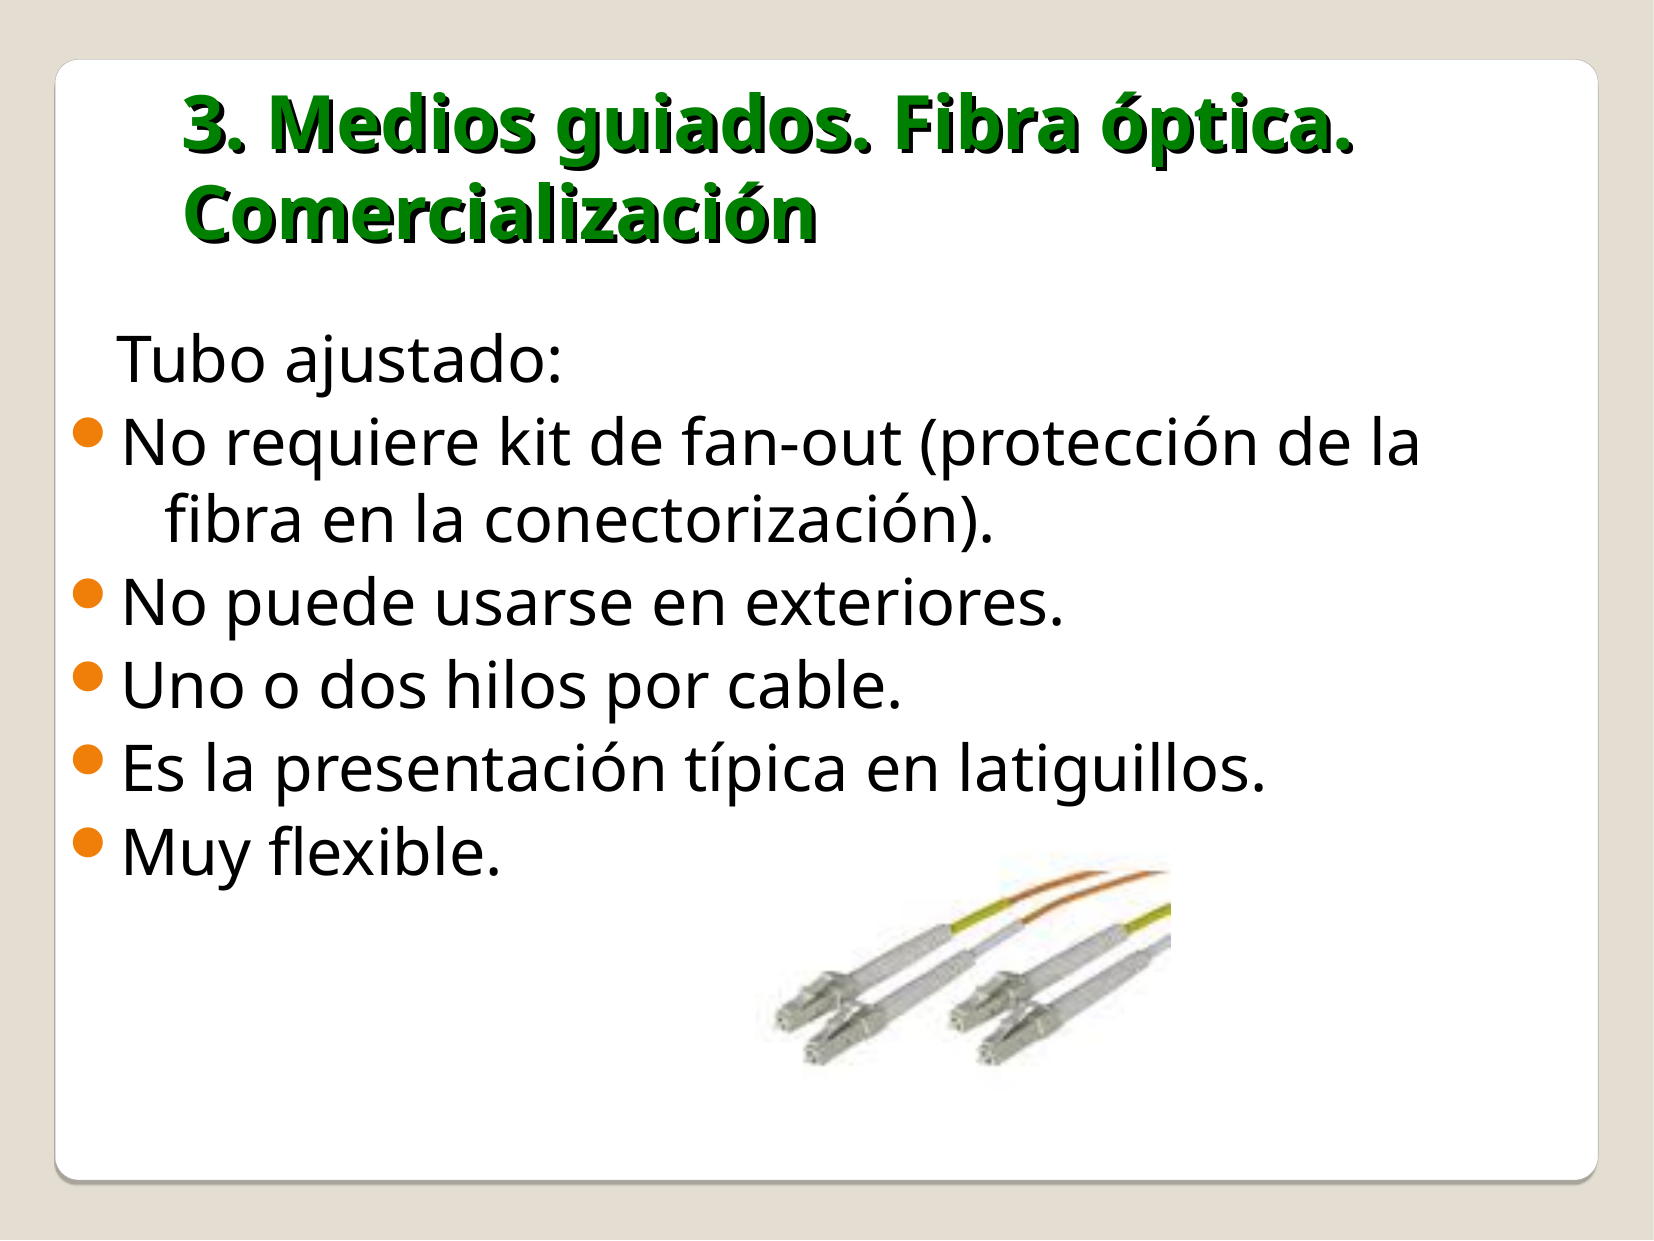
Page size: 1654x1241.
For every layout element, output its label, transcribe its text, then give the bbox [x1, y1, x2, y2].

title 3. Medios guiados. Fibra óptica. Comercialización [165, 66, 1654, 259]
list Tubo ajustado: No requiere kit de fan-out (protección de la fibra en la conectorización). No puede usarse en exteriores. Uno o dos hilos por cable. Es la presentación típica en latiguillos. Muy flexible. [35, 301, 1524, 1105]
picture [755, 807, 1171, 1161]
